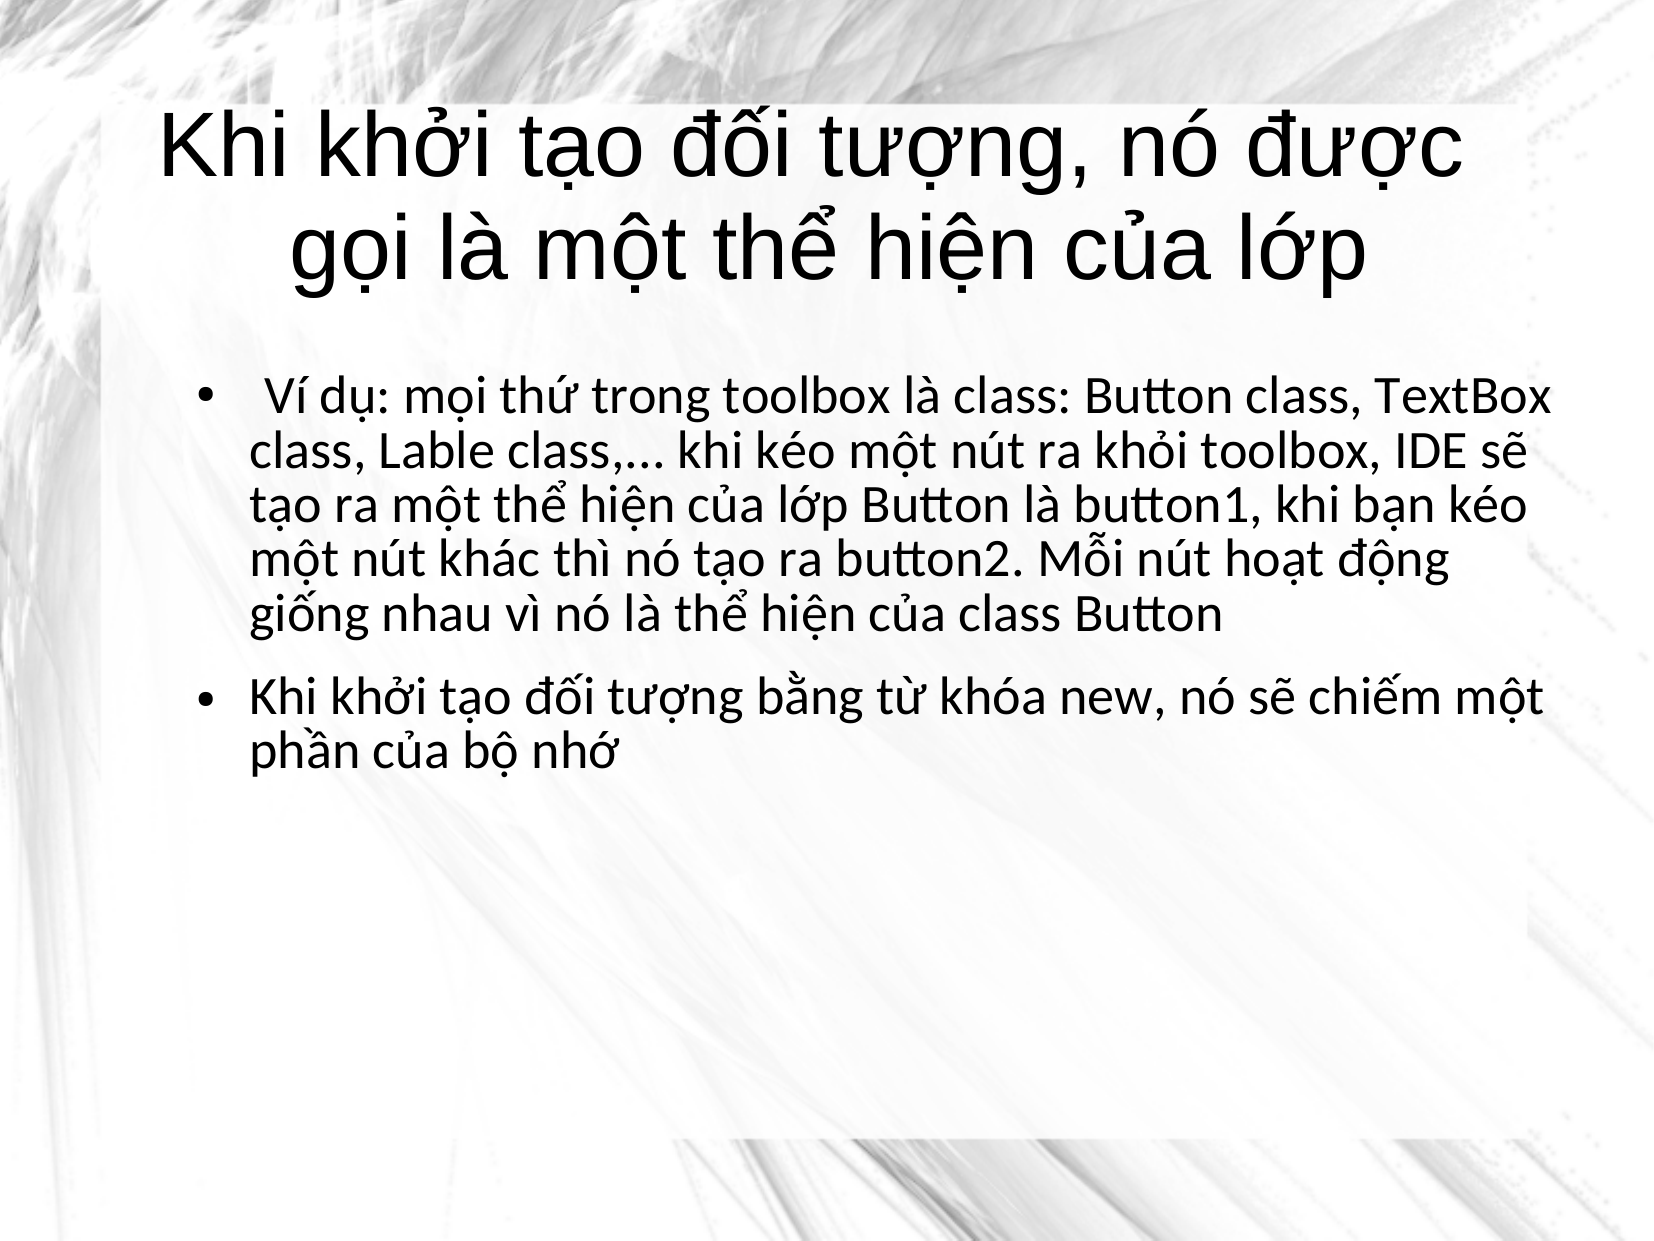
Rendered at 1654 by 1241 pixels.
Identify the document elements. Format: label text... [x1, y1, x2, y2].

picture [0, 0, 1654, 1241]
title Khi khởi tạo đối tượng, nó được gọi là một thể hiện của lớp [118, 93, 1506, 299]
list Ví dụ: mọi thứ trong toolbox là class: Button class, TextBox class, Lable class,... khi kéo một nút ra khỏi toolbox, IDE sẽ tạo ra một thể hiện của lớp Button là button1, khi bạn kéo một nút khác thì nó tạo ra button2. Mỗi nút hoạt động giống nhau vì nó là thể hiện của class Button Khi khởi tạo đối tượng bằng từ khóa new, nó sẽ chiếm một phần của bộ nhớ [178, 364, 1570, 1147]
